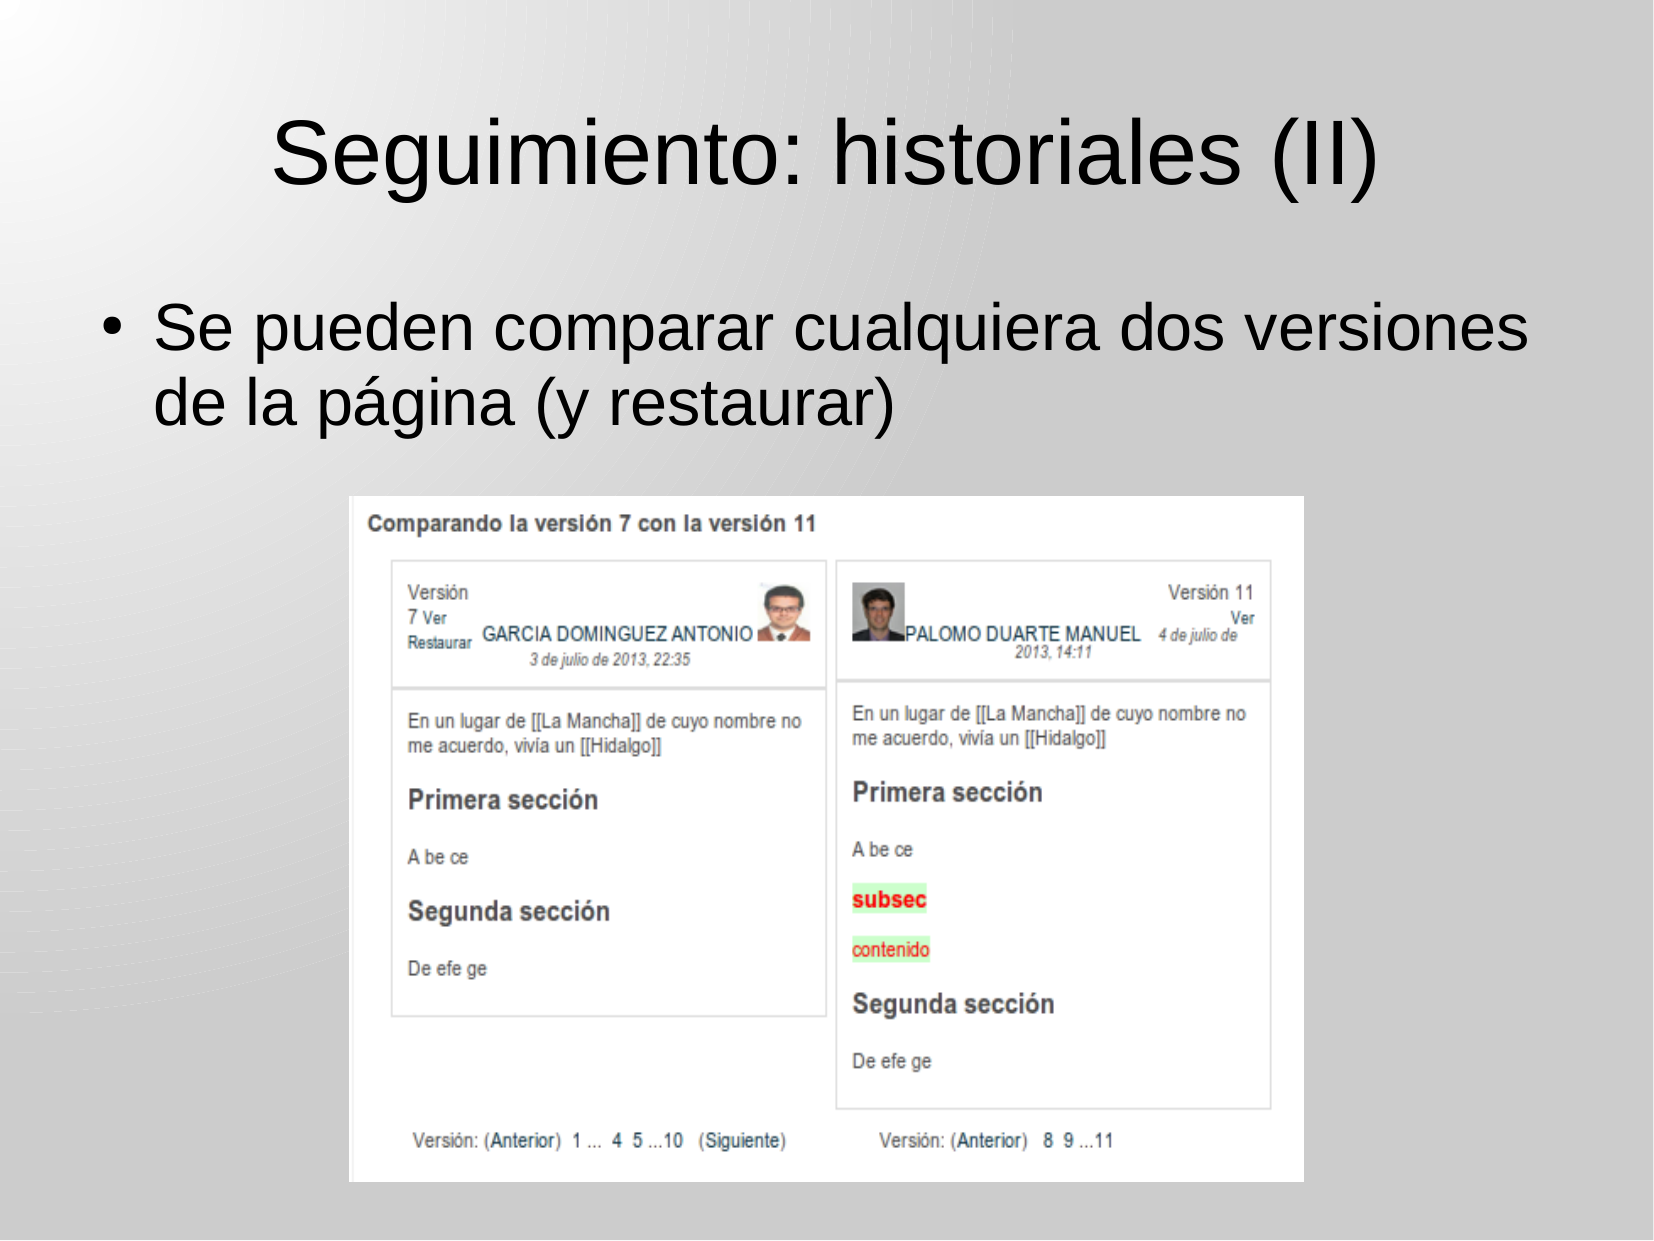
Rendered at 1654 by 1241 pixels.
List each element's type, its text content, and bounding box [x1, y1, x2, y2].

picture [349, 496, 1304, 1182]
list Se pueden comparar cualquiera dos versiones de la página (y restaurar) [82, 290, 1538, 1109]
title Seguimiento: historiales (II) [82, 49, 1571, 257]
